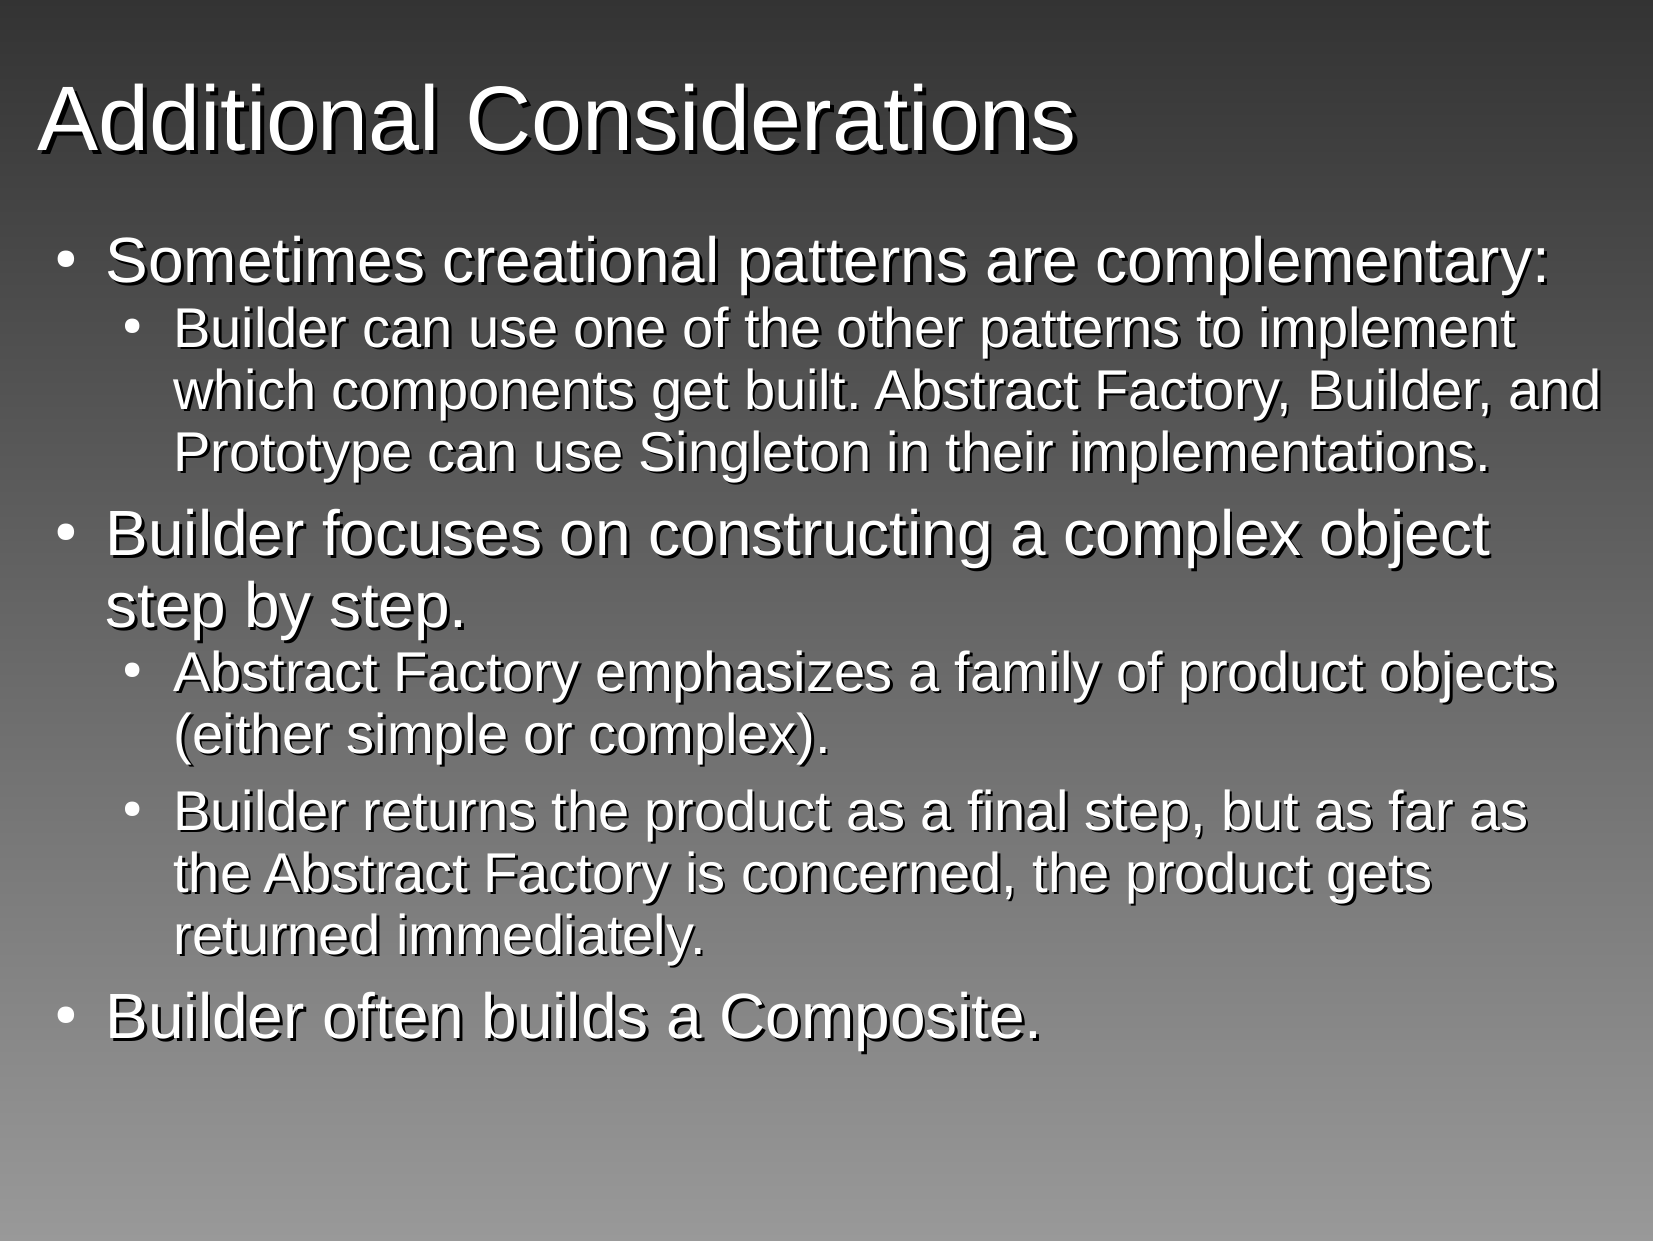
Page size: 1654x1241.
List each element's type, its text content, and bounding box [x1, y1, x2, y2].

list Sometimes creational patterns are complementary: Builder can use one of the other patterns to implement which components get built. Abstract Factory, Builder, and Prototype can use Singleton in their implementations. Builder focuses on constructing a complex object step by step. Abstract Factory emphasizes a family of product objects (either simple or complex). Builder returns the product as a final step, but as far as the Abstract Factory is concerned, the product gets returned immediately. Builder often builds a Composite. [37, 225, 1613, 1126]
title Additional Considerations [37, 56, 1613, 181]
